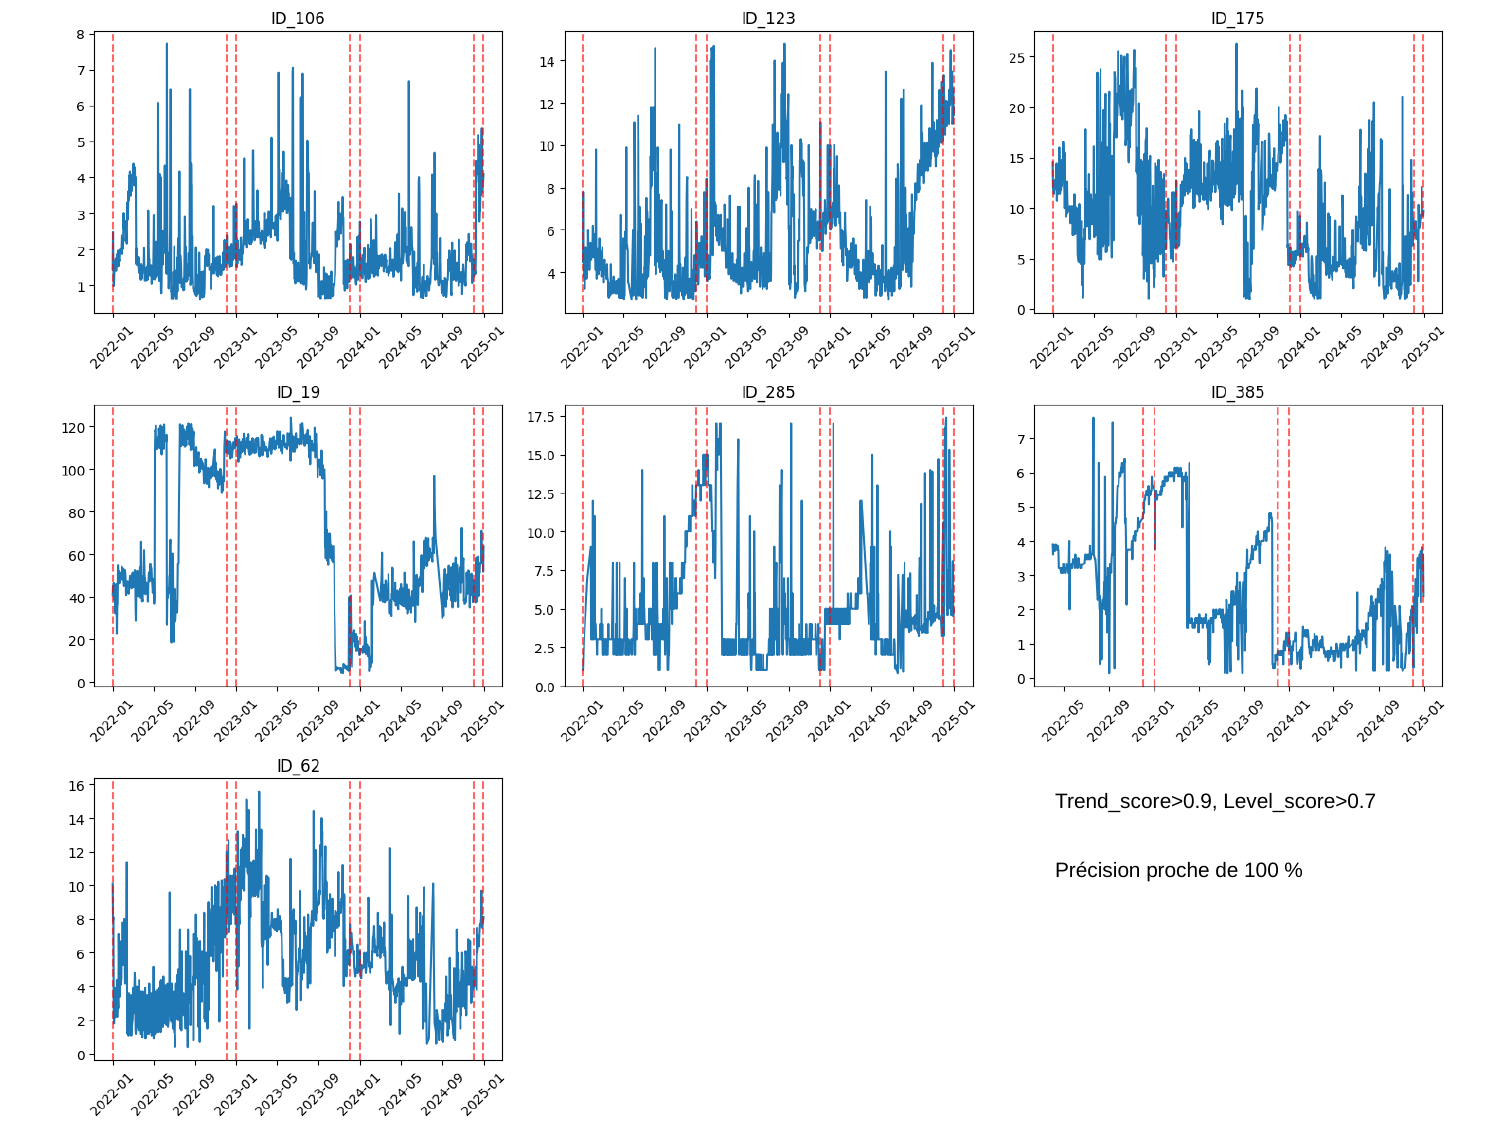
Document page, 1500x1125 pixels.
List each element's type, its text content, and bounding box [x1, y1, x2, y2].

picture [50, 1, 1457, 1125]
text_box Trend_score>0.9, Level_score>0.7 Précision proche de 100 % [1040, 782, 1457, 1096]
